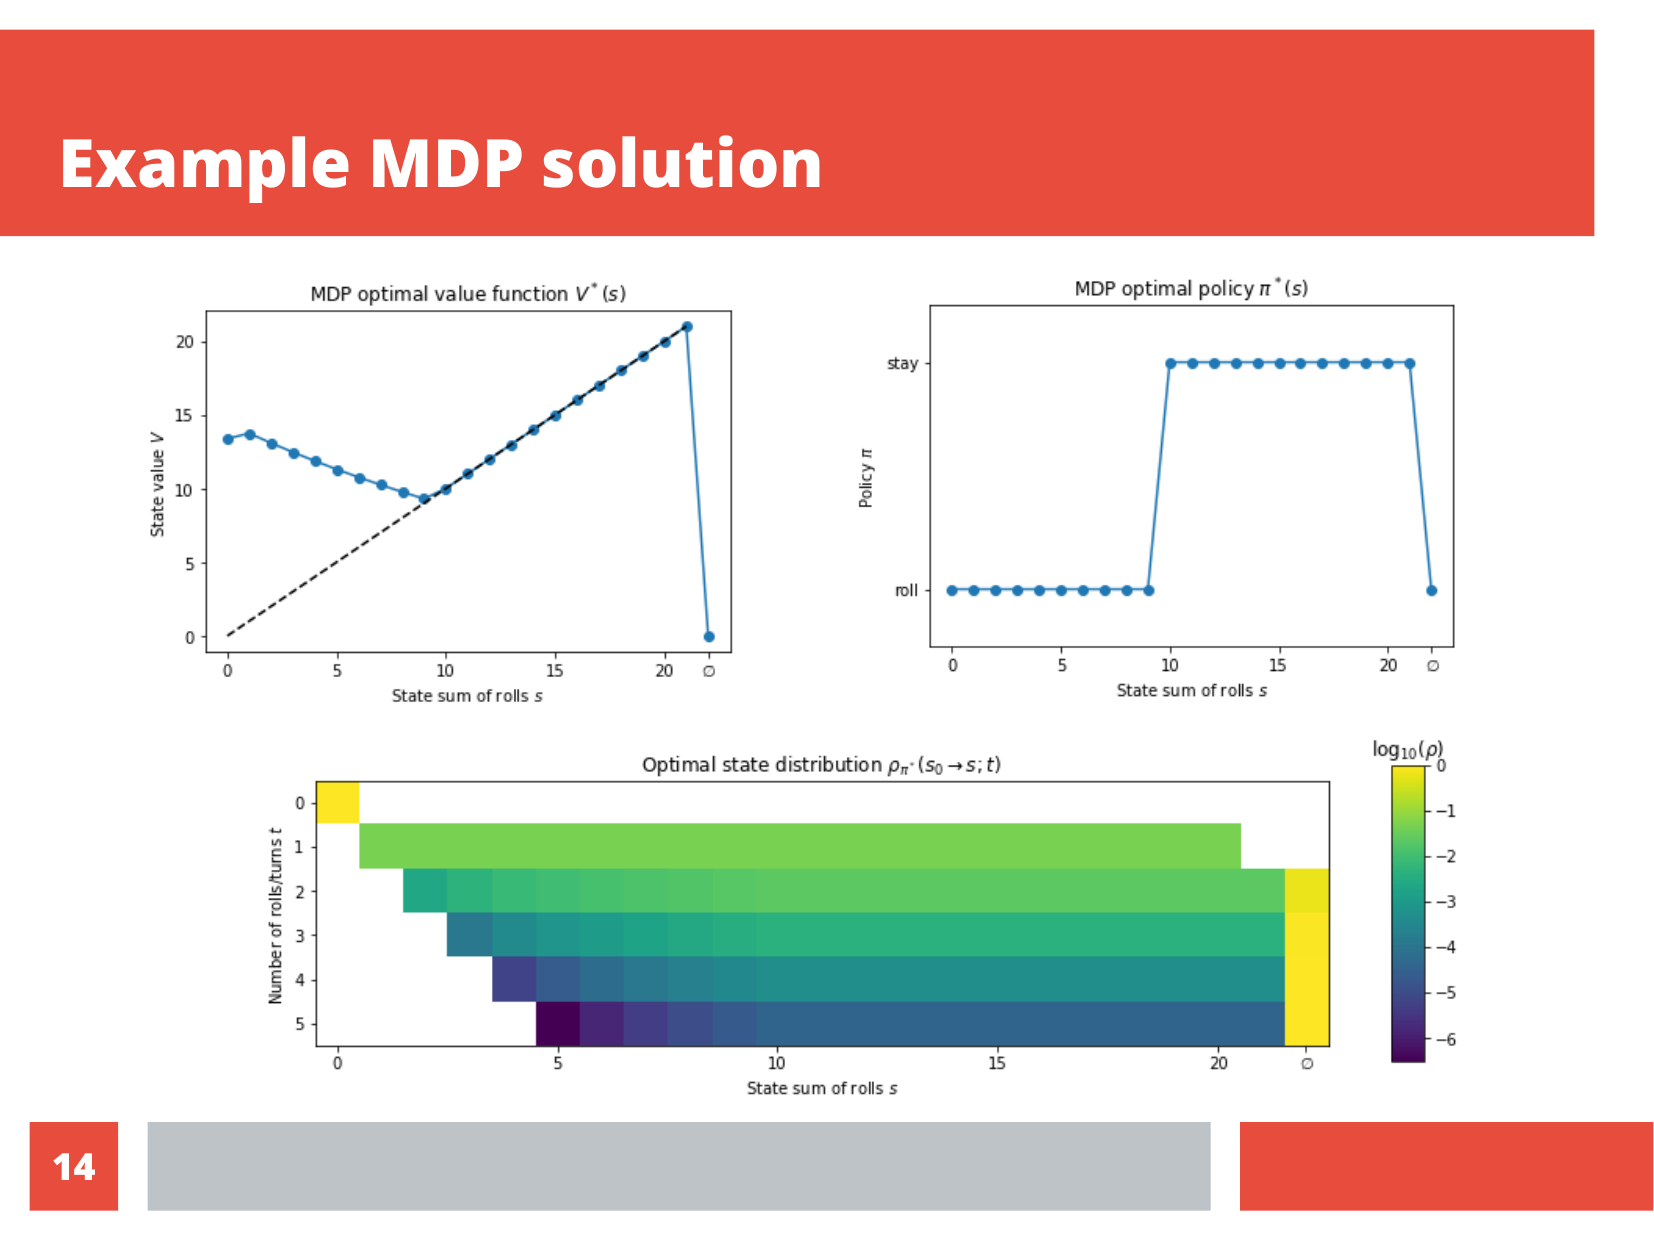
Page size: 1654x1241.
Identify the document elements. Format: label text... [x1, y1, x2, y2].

title Example MDP solution [59, 59, 1595, 207]
picture [850, 266, 1461, 706]
picture [258, 728, 1465, 1107]
picture [140, 273, 737, 713]
